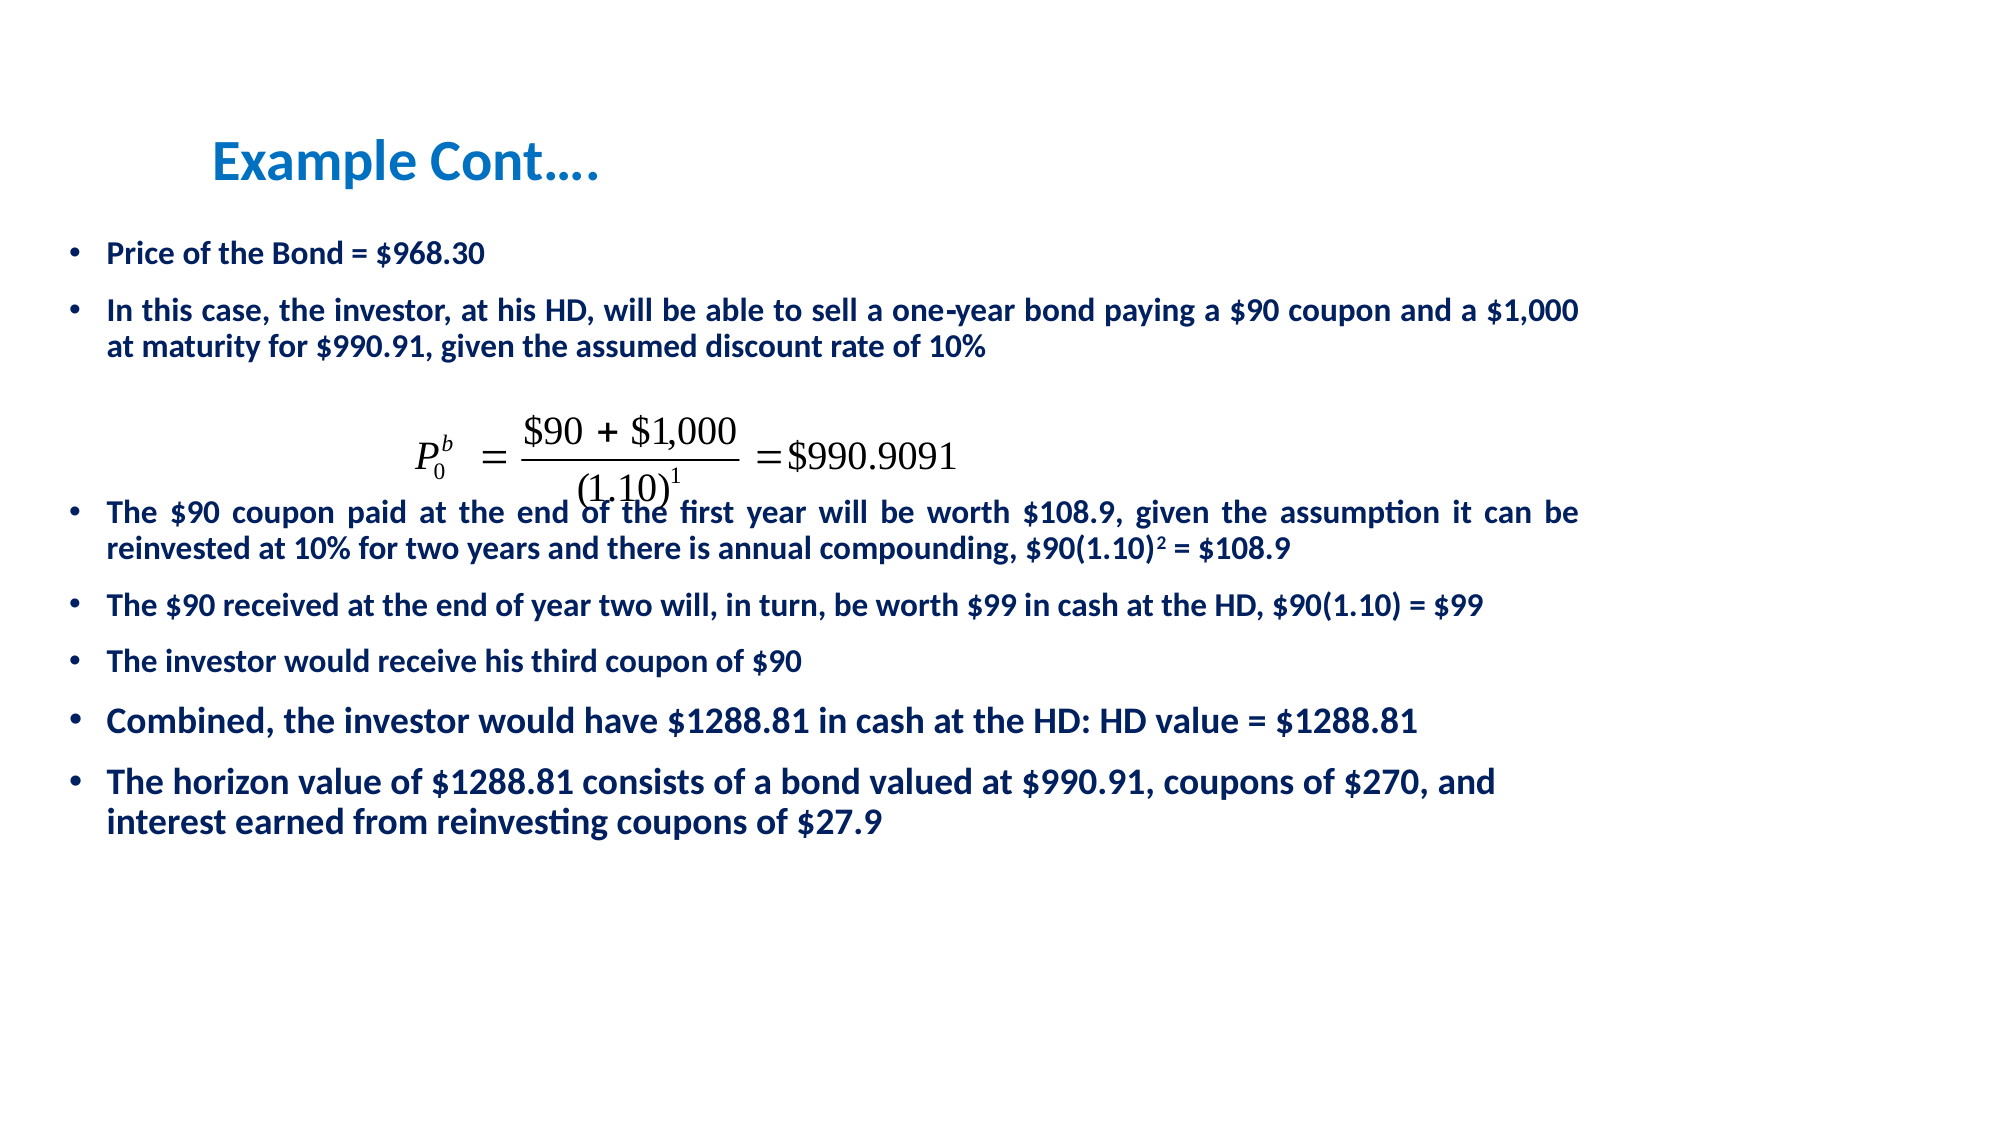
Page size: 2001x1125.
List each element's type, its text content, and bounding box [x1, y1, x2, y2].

text_box Example Cont…. [197, 114, 1724, 200]
list Price of the Bond = $968.30 In this case, the investor, at his HD, will be able to sell a one‑year bond paying a $90 coupon and a $1,000 at maturity for $990.91, given the assumed discount rate of 10% The $90 coupon paid at the end of the first year will be worth $108.9, given the assumption it can be reinvested at 10% for two years and there is annual compounding, $90(1.10)2 = $108.9 The $90 received at the end of year two will, in turn, be worth $99 in cash at the HD, $90(1.10) = $99 The investor would receive his third coupon of $90 Combined, the investor would have $1288.81 in cash at the HD: HD value = $1288.81 The horizon value of $1288.81 consists of a bond valued at $990.91, coupons of $270, and interest earned from reinvesting coupons of $27.9 [54, 228, 1597, 825]
chart [407, 406, 961, 517]
